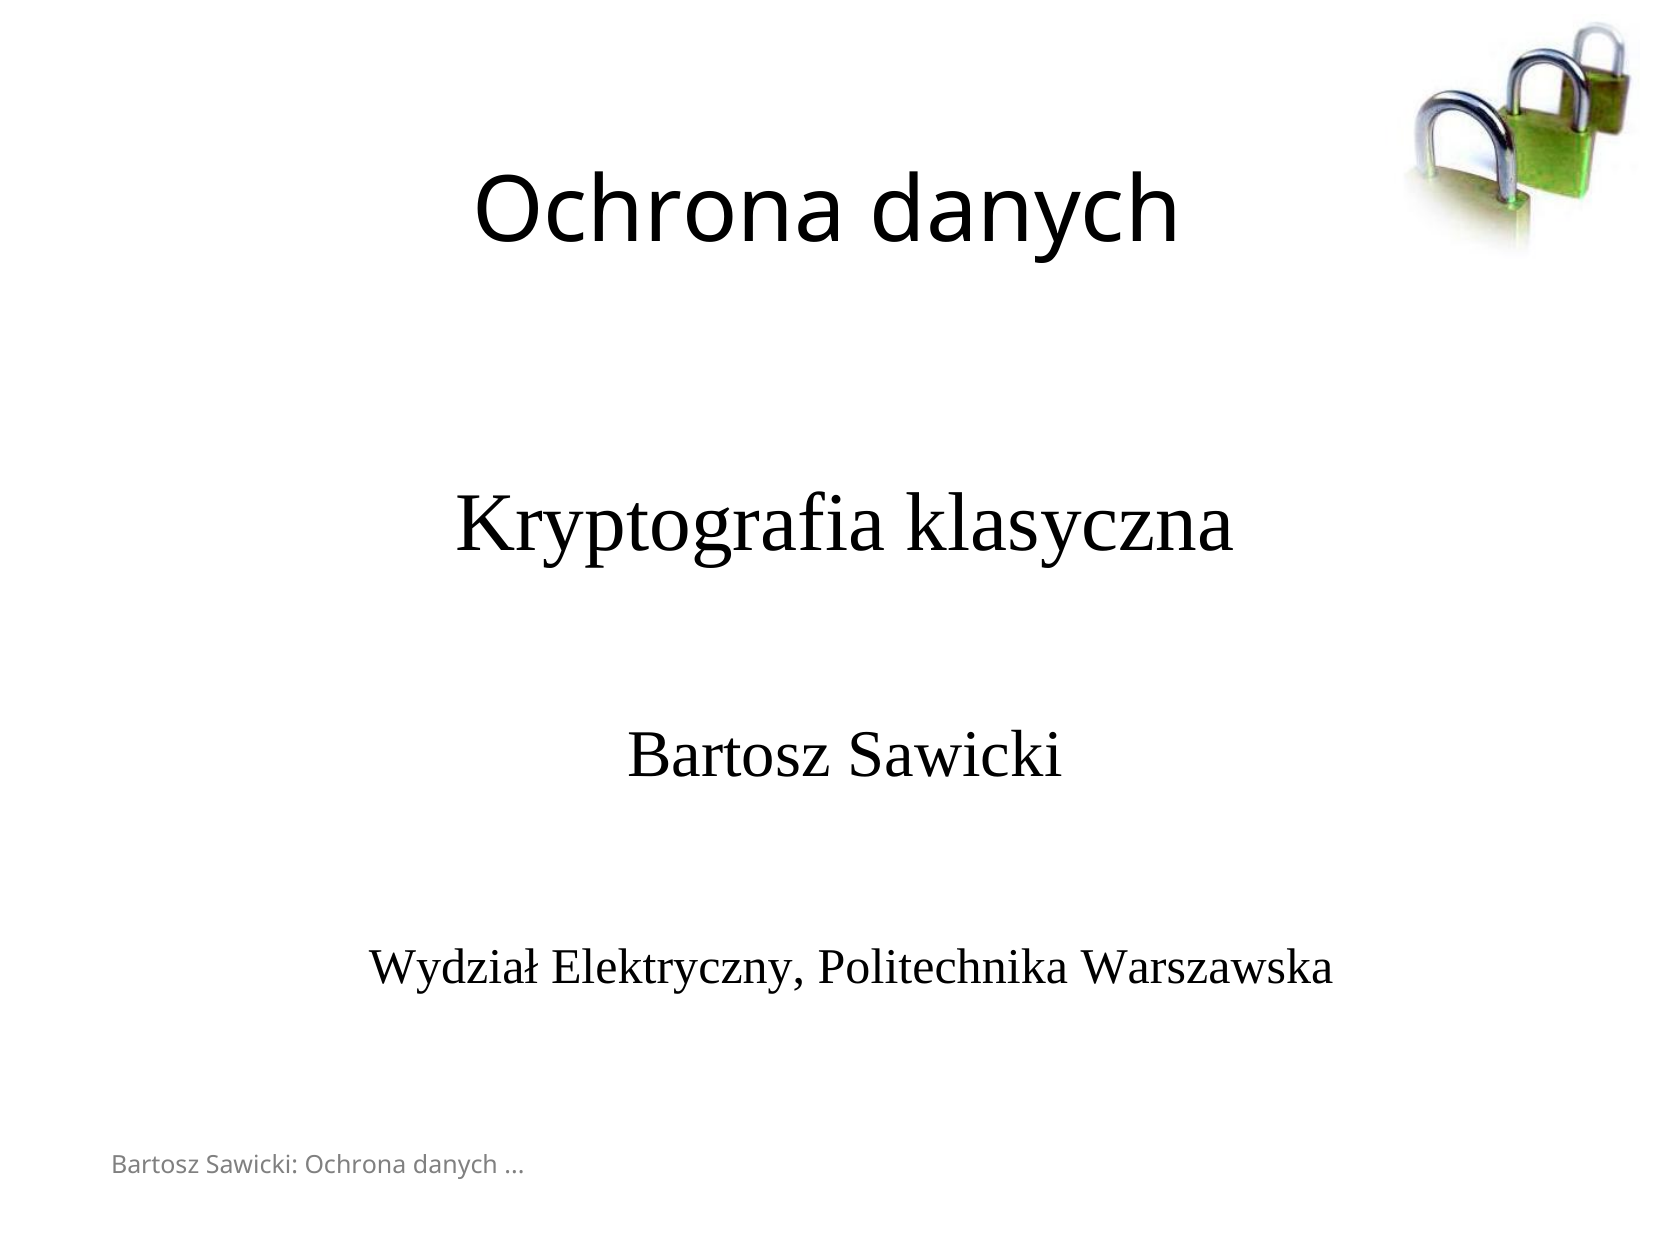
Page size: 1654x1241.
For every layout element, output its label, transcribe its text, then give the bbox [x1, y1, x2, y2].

picture [1385, 14, 1640, 266]
title Ochrona danych [121, 102, 1534, 311]
subtitle Kryptografia klasyczna Bartosz Sawicki Wydział Elektryczny, Politechnika Warszawska [121, 344, 1534, 1127]
